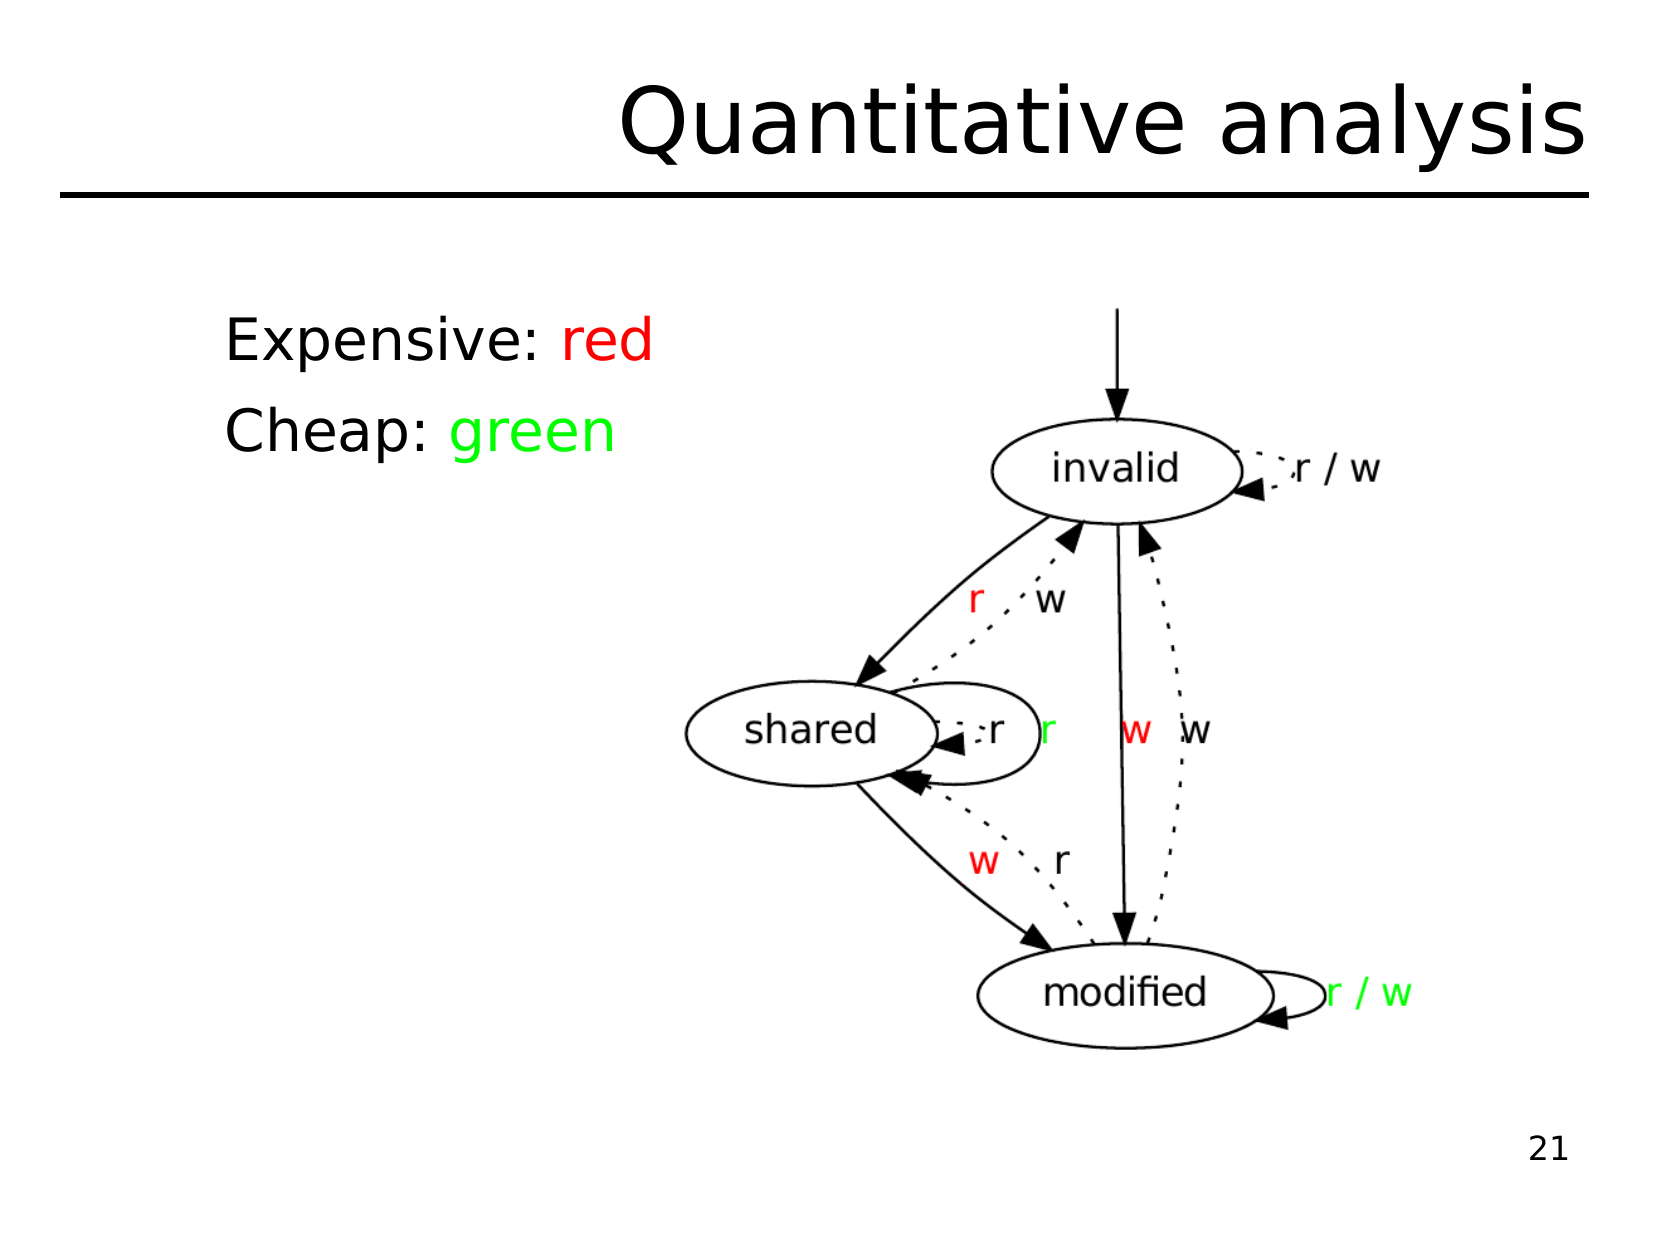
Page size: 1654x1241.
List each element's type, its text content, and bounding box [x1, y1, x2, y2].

list Expensive: red Cheap: green [82, 306, 1571, 1111]
picture [672, 292, 1426, 1066]
title Quantitative analysis [101, 17, 1590, 226]
